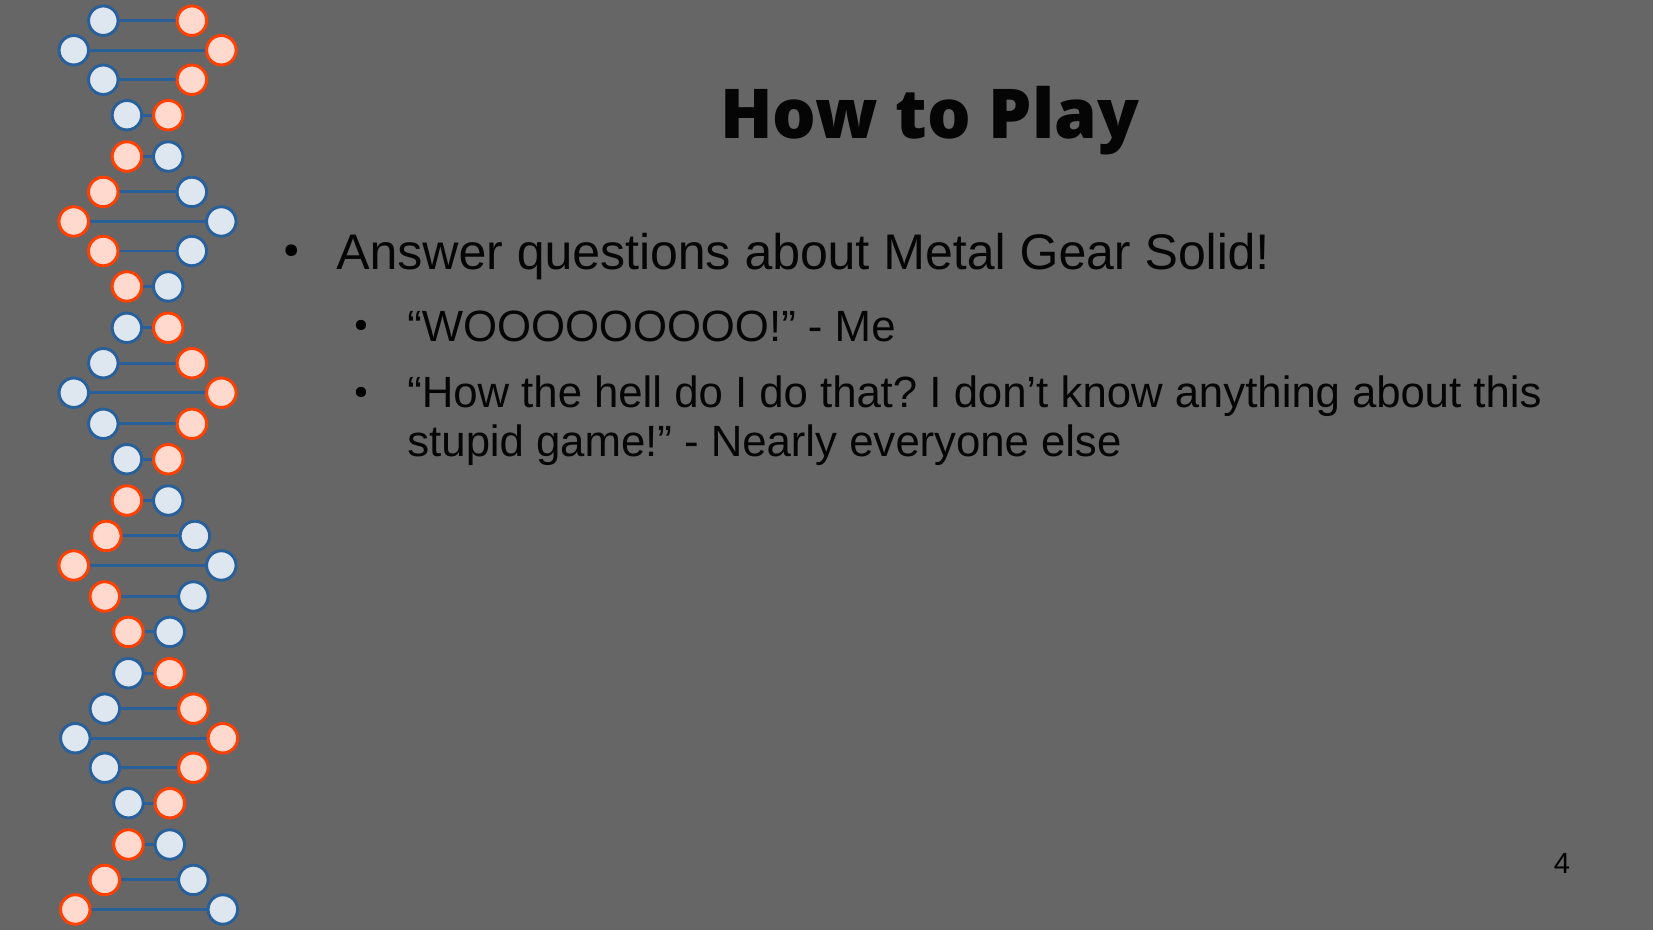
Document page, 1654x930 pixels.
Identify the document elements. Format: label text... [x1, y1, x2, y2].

title How to Play [265, 35, 1594, 189]
list Answer questions about Metal Gear Solid! “WOOOOOOOOO!” - Me “How the hell do I do that? I don’t know anything about this stupid game!” - Nearly everyone else [265, 224, 1594, 764]
